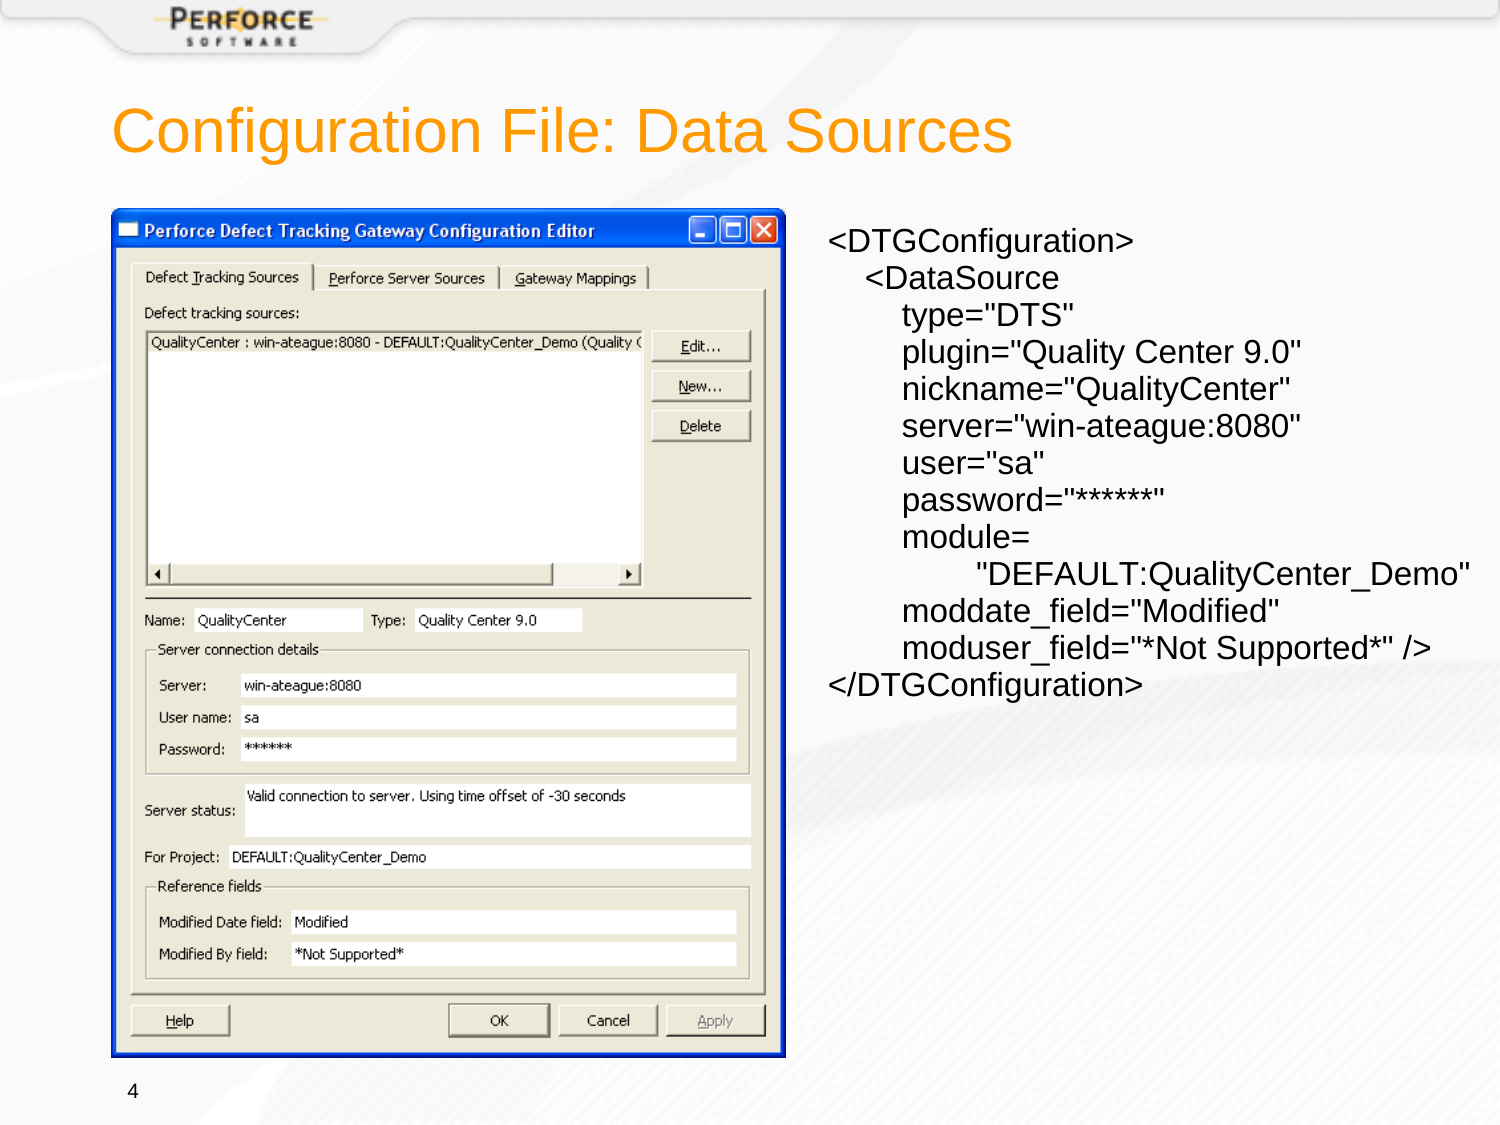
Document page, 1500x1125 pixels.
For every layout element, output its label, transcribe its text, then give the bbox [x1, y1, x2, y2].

title Configuration File: Data Sources [111, 62, 1387, 201]
picture [0, 0, 1500, 1125]
text_box <DTGConfiguration> <DataSource type="DTS" plugin="Quality Center 9.0" nickname="QualityCenter" server="win-ateague:8080" user="sa" password="******" module= "DEFAULT:QualityCenter_Demo" moddate_field="Modified" moduser_field="*Not Supported*" /> </DTGConfiguration> [813, 214, 1489, 752]
